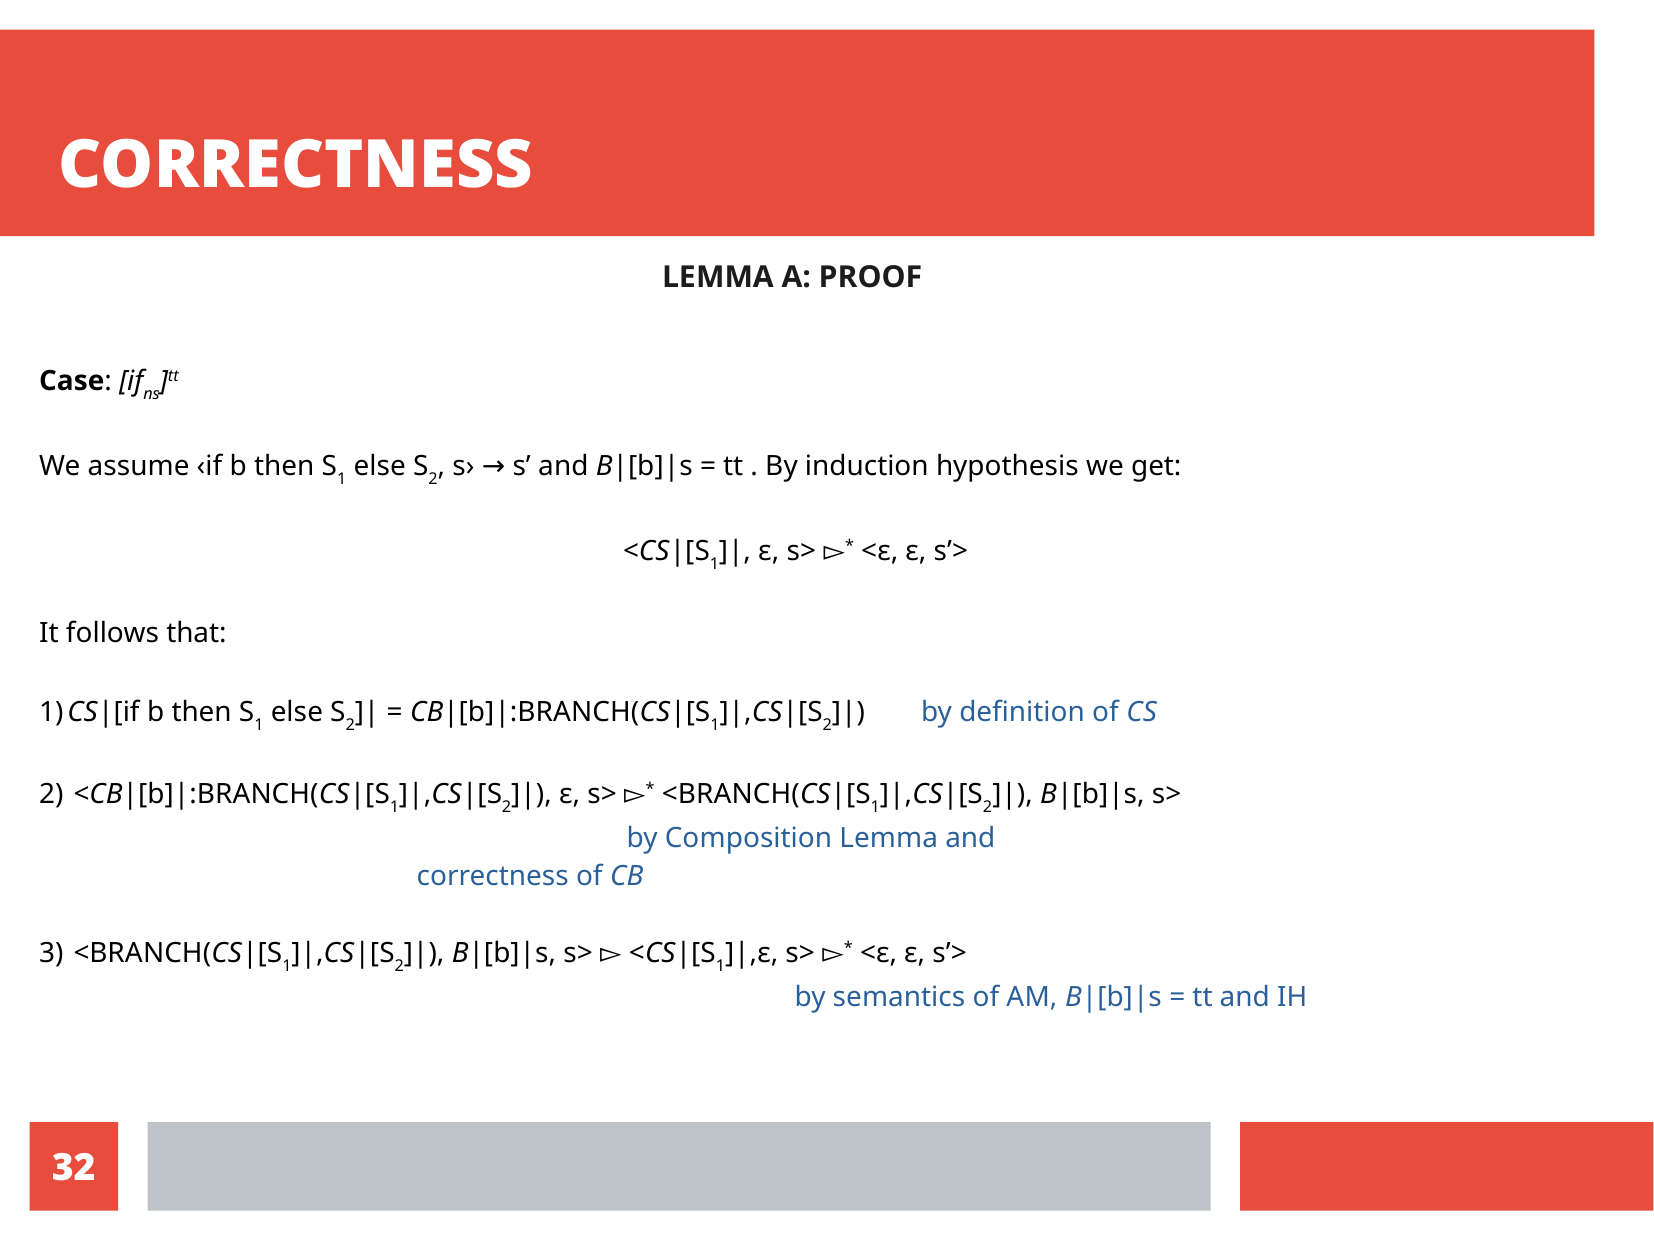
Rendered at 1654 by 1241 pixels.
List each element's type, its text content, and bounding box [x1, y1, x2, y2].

list LEMMA A: PROOF Case: [ifns]tt We assume ‹if b then S1 else S2, s› → s’ and B|[b]|s = tt . By induction hypothesis we get: <CS|[S1]|, ε, s> ▻* <ε, ε, s’> It follows that: CS|[if b then S1 else S2]| = CB|[b]|:BRANCH(CS|[S1]|,CS|[S2]|) by definition of CS <CB|[b]|:BRANCH(CS|[S1]|,CS|[S2]|), ε, s> ▻* <BRANCH(CS|[S1]|,CS|[S2]|), B|[b]|s, s> by Composition Lemma and correctness of CB <BRANCH(CS|[S1]|,CS|[S2]|), B|[b]|s, s> ▻ <CS|[S1]|,ε, s> ▻* <ε, ε, s’> by semantics of AM, B|[b]|s = tt and IH [39, 255, 1546, 1023]
title CORRECTNESS [59, 59, 1595, 207]
